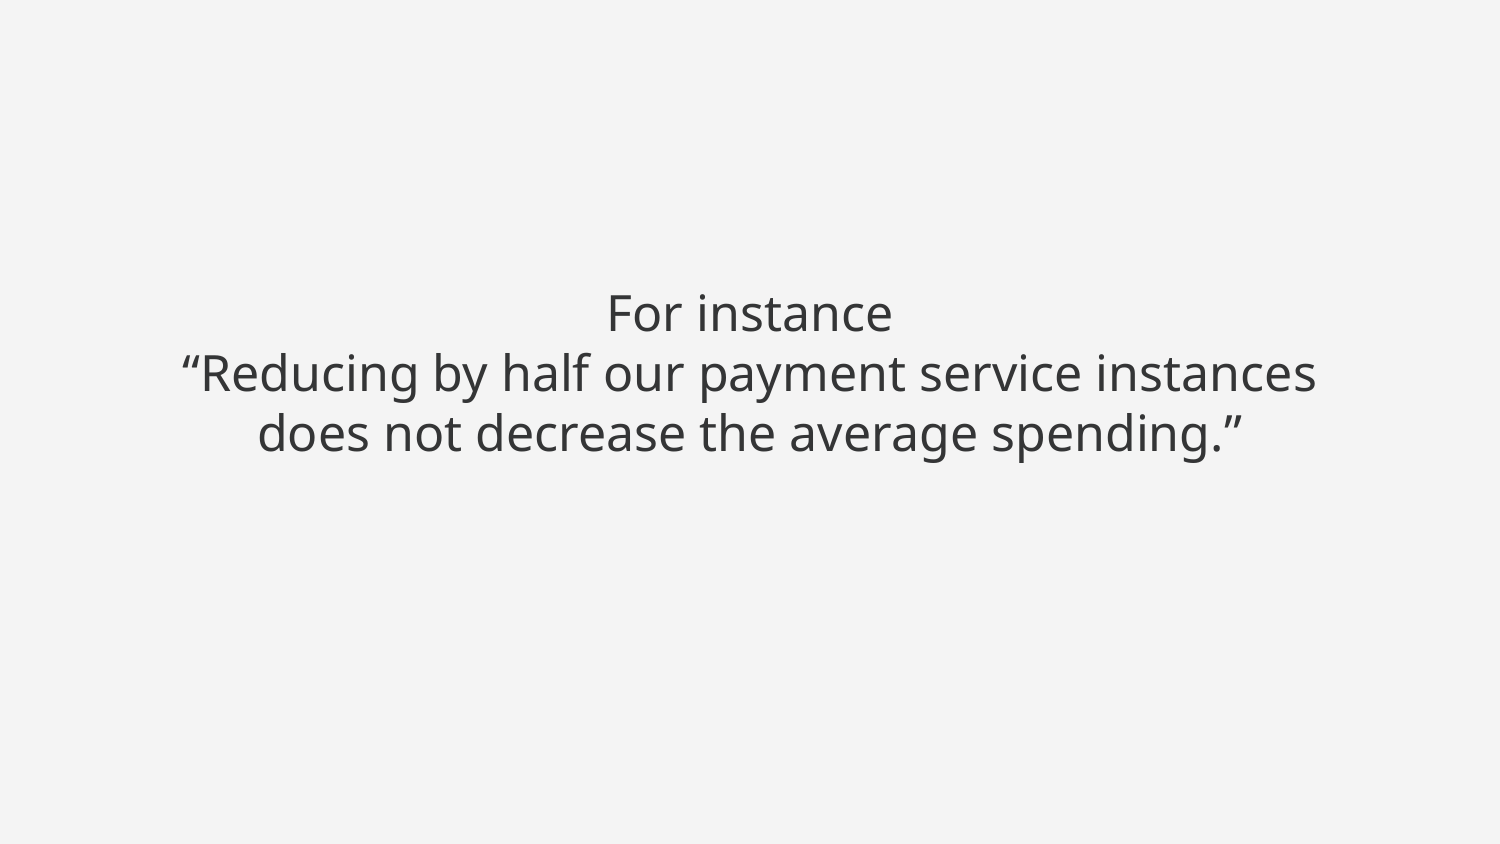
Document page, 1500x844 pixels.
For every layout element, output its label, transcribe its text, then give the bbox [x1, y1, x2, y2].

list For instance “Reducing by half our payment service instances does not decrease the average spending.” [51, 266, 1449, 578]
